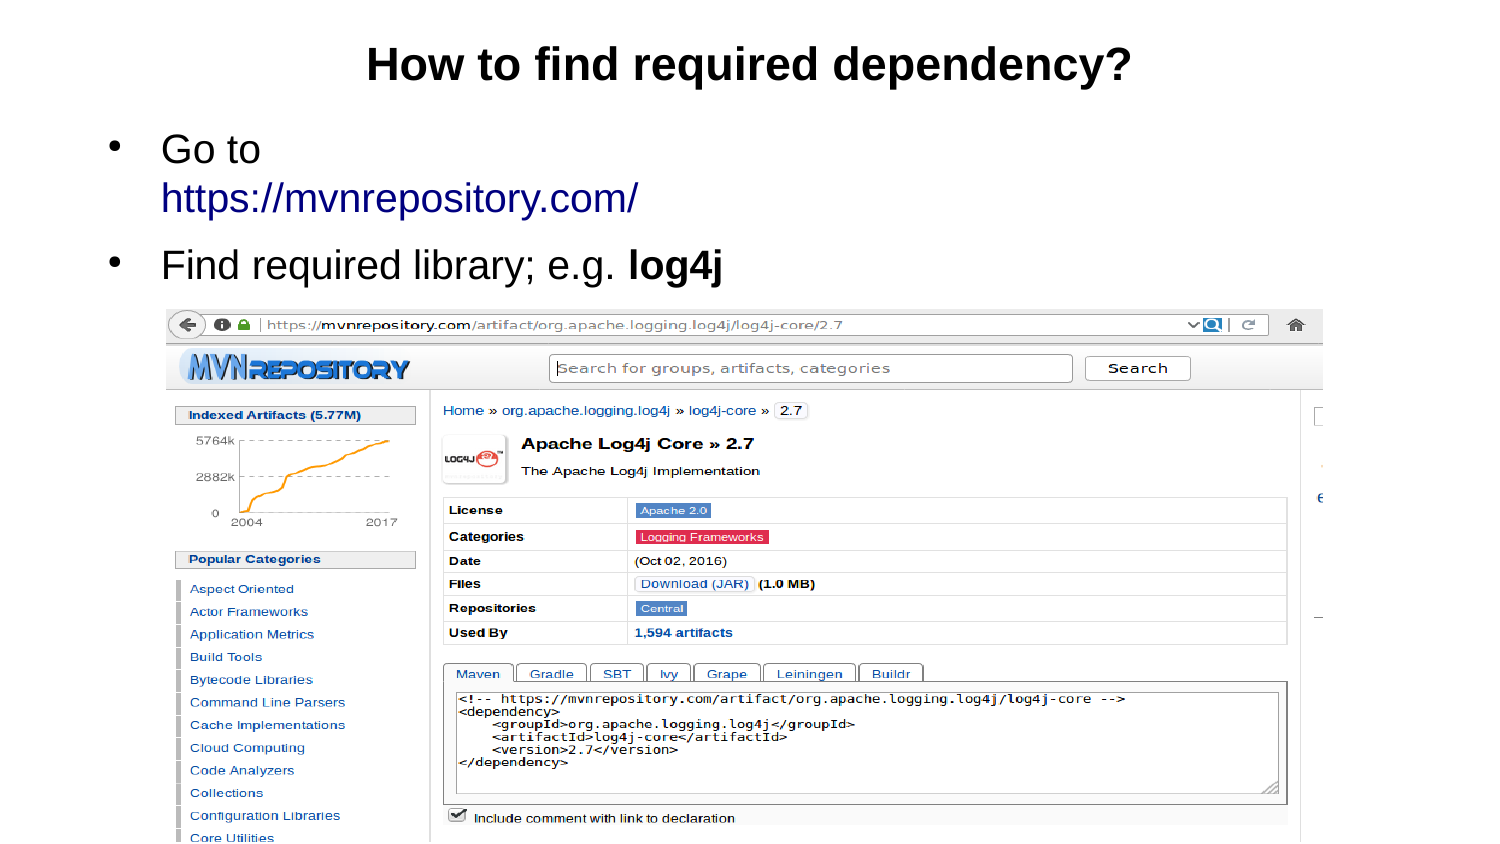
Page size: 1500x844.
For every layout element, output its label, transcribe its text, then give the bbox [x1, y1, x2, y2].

list Go to https://mvnrepository.com/ Find required library; e.g. log4j [75, 115, 1395, 302]
picture [166, 309, 1323, 842]
title How to find required dependency? [75, 33, 1425, 98]
